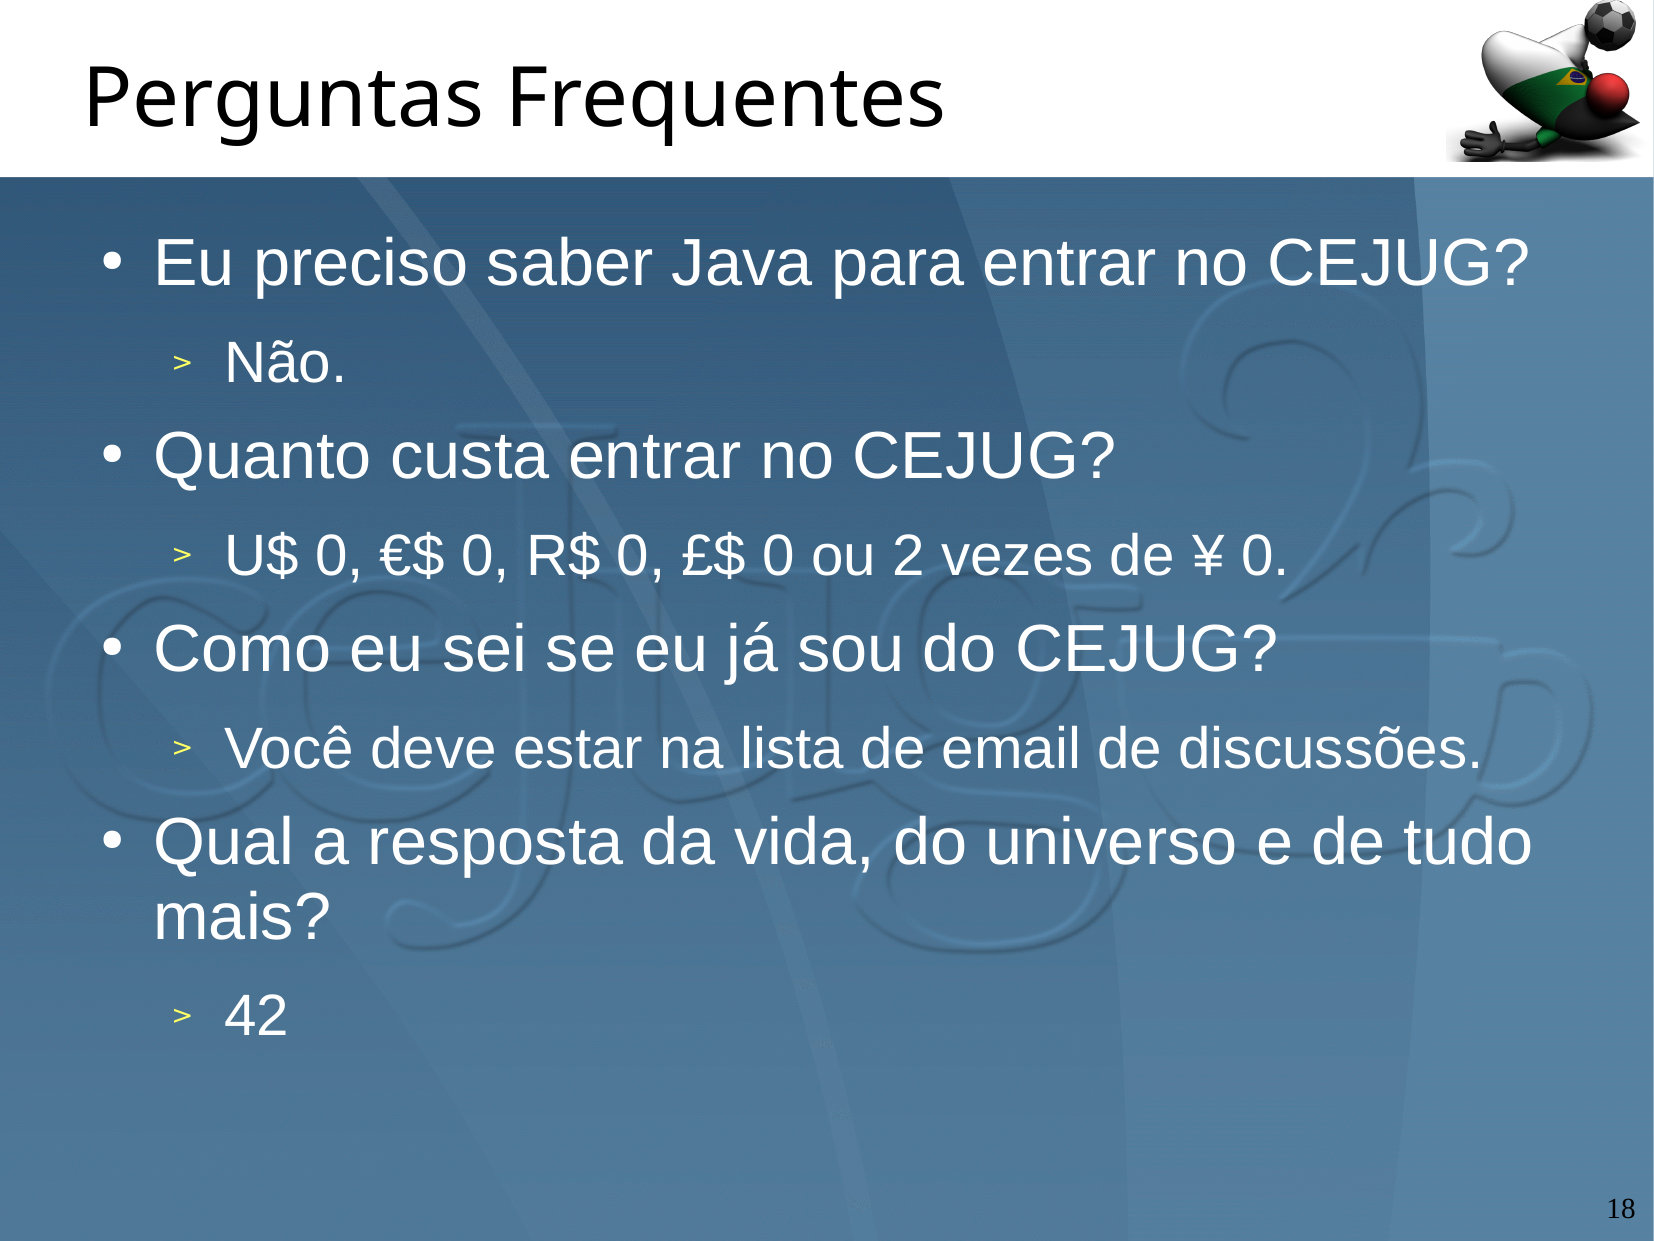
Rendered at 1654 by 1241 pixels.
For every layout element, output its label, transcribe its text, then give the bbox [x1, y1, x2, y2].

picture [1446, 0, 1654, 162]
list Eu preciso saber Java para entrar no CEJUG? Não. Quanto custa entrar no CEJUG? U$ 0, €$ 0, R$ 0, £$ 0 ou 2 vezes de ¥ 0. Como eu sei se eu já sou do CEJUG? Você deve estar na lista de email de discussões. Qual a resposta da vida, do universo e de tudo mais? 42 [82, 225, 1571, 1049]
title Perguntas Frequentes [82, 0, 1571, 198]
picture [0, 178, 1654, 1241]
